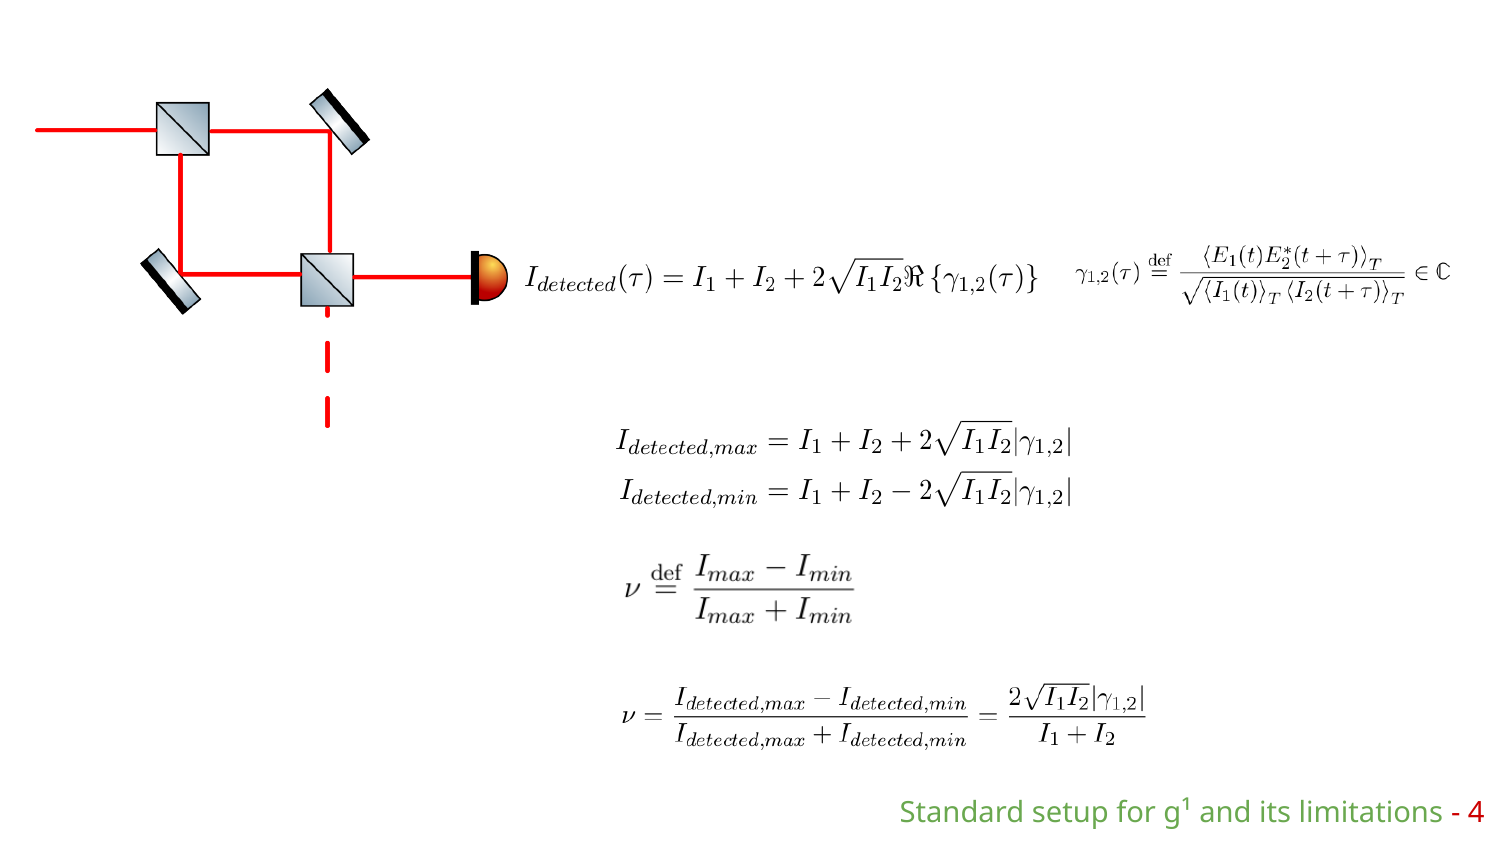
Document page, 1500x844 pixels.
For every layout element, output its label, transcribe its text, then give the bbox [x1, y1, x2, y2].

picture [610, 666, 1165, 763]
picture [572, 399, 1105, 520]
picture [35, 88, 1489, 428]
text_box Standard setup for g¹ and its limitations - 4 [344, 778, 1500, 844]
picture [610, 539, 890, 651]
